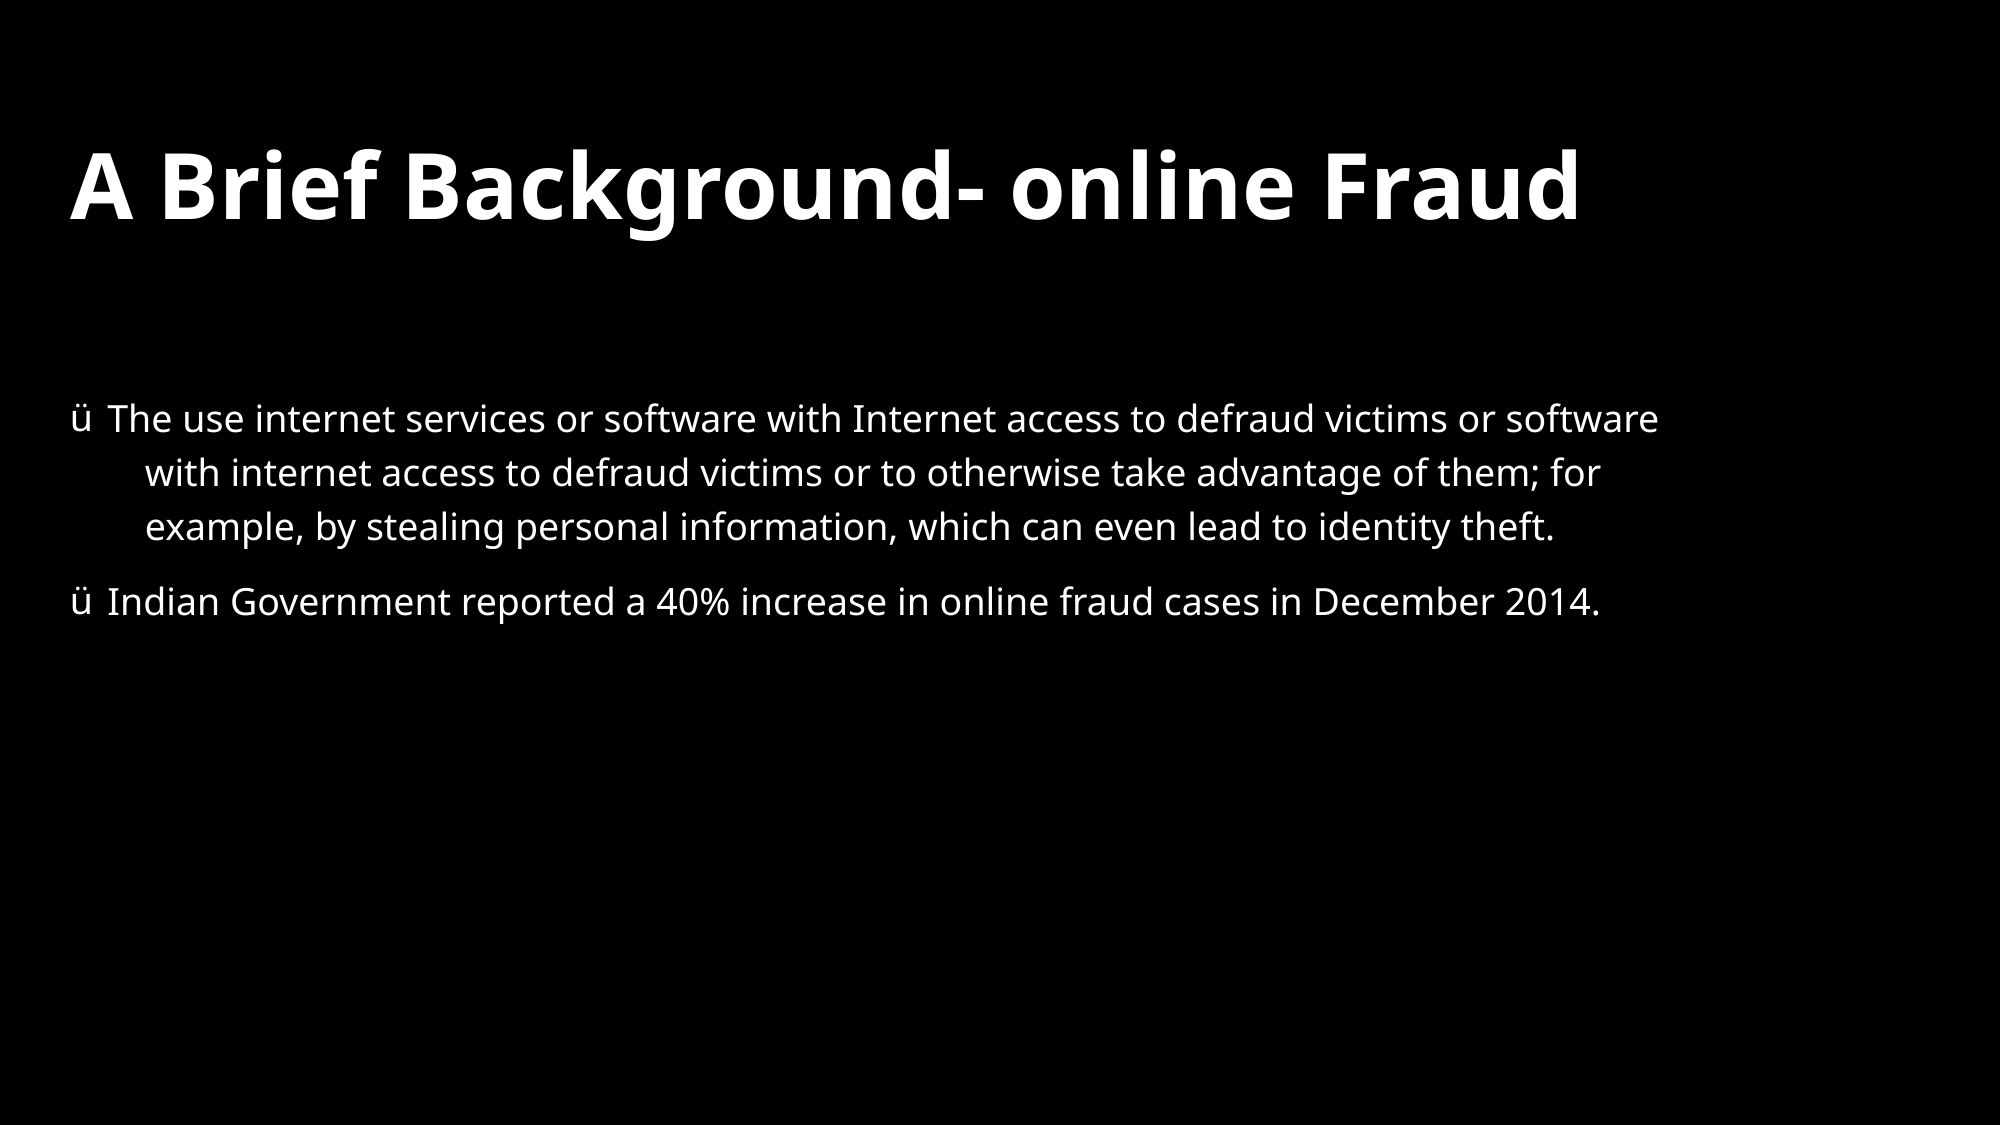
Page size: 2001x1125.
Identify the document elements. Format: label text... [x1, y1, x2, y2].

title A Brief Background- online Fraud [55, 58, 1691, 248]
list The use internet services or software with Internet access to defraud victims or software with internet access to defraud victims or to otherwise take advantage of them; for example, by stealing personal information, which can even lead to identity theft. Indian Government reported a 40% increase in online fraud cases in December 2014. [55, 378, 1689, 1014]
